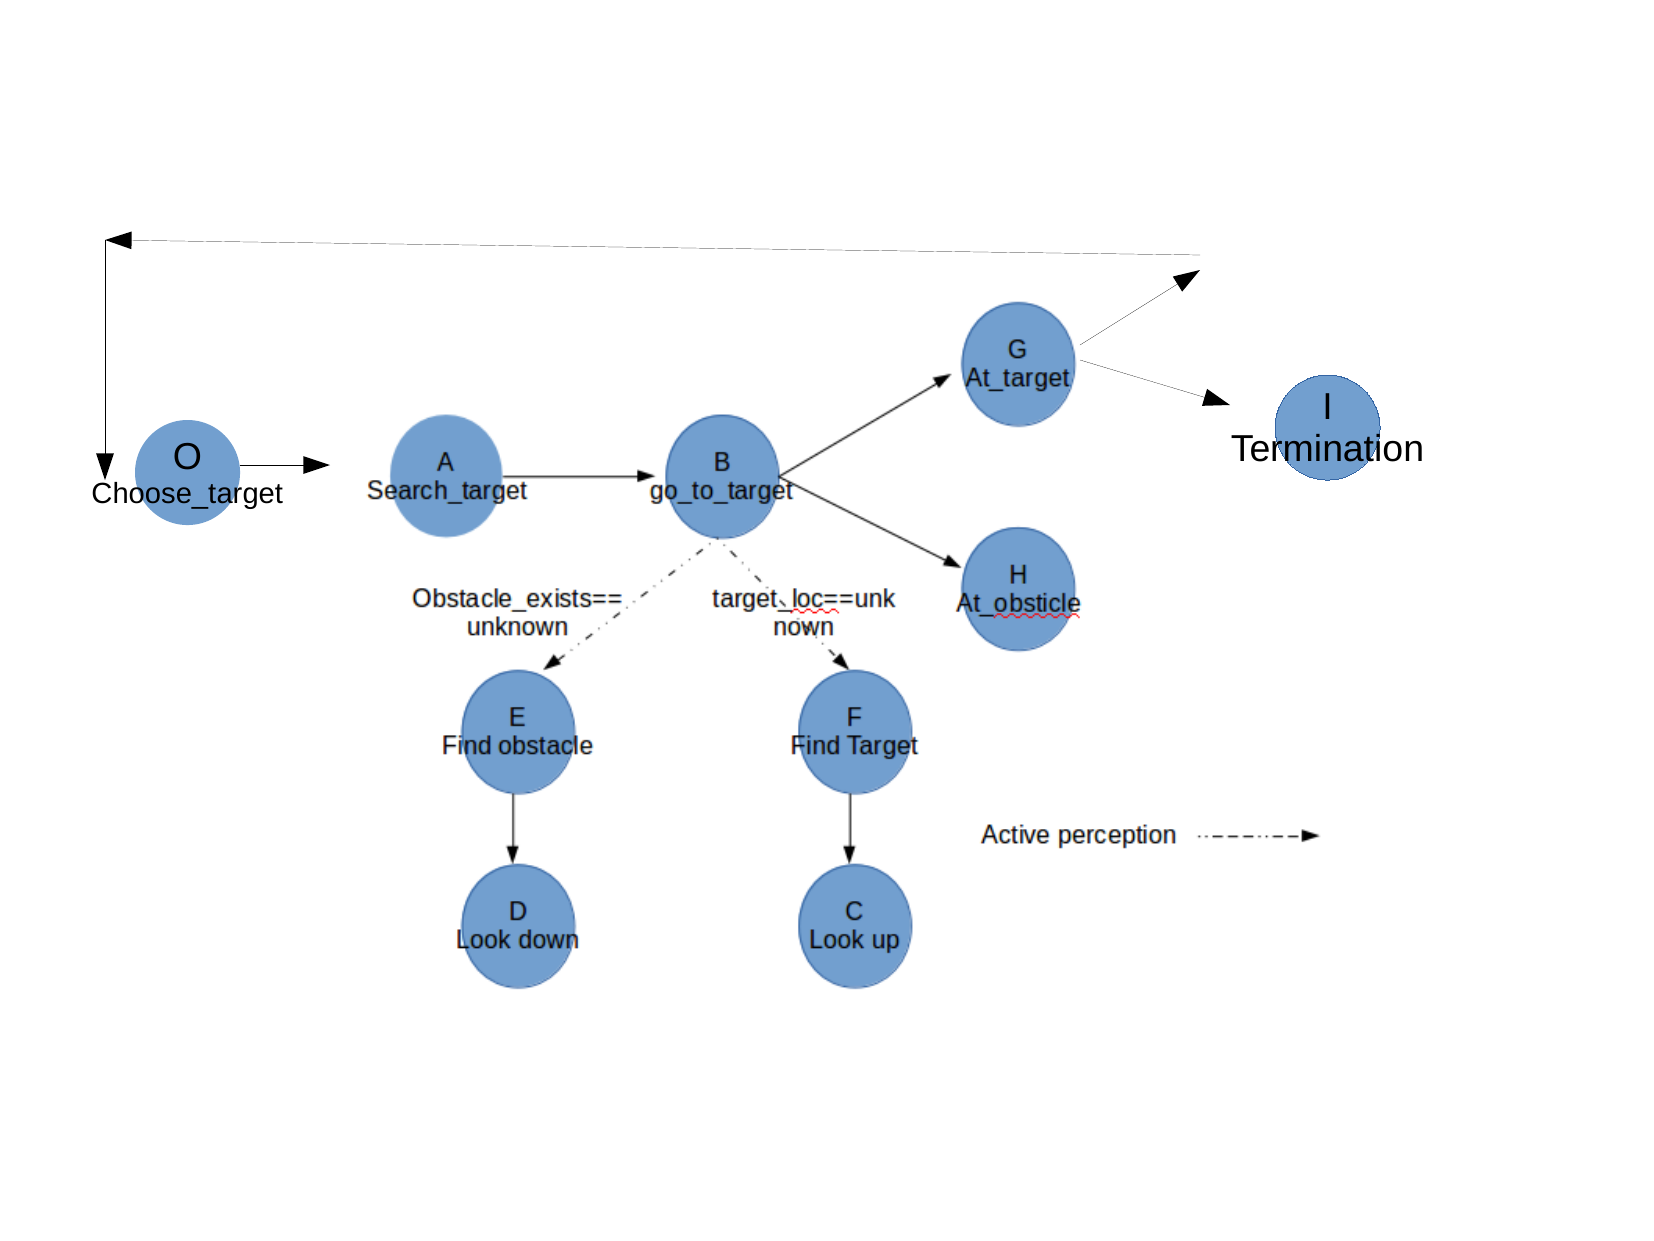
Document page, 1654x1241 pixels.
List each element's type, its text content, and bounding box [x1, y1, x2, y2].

text_box O Choose_target [135, 420, 241, 526]
picture [317, 238, 1352, 1008]
text_box I Termination [1275, 375, 1381, 481]
